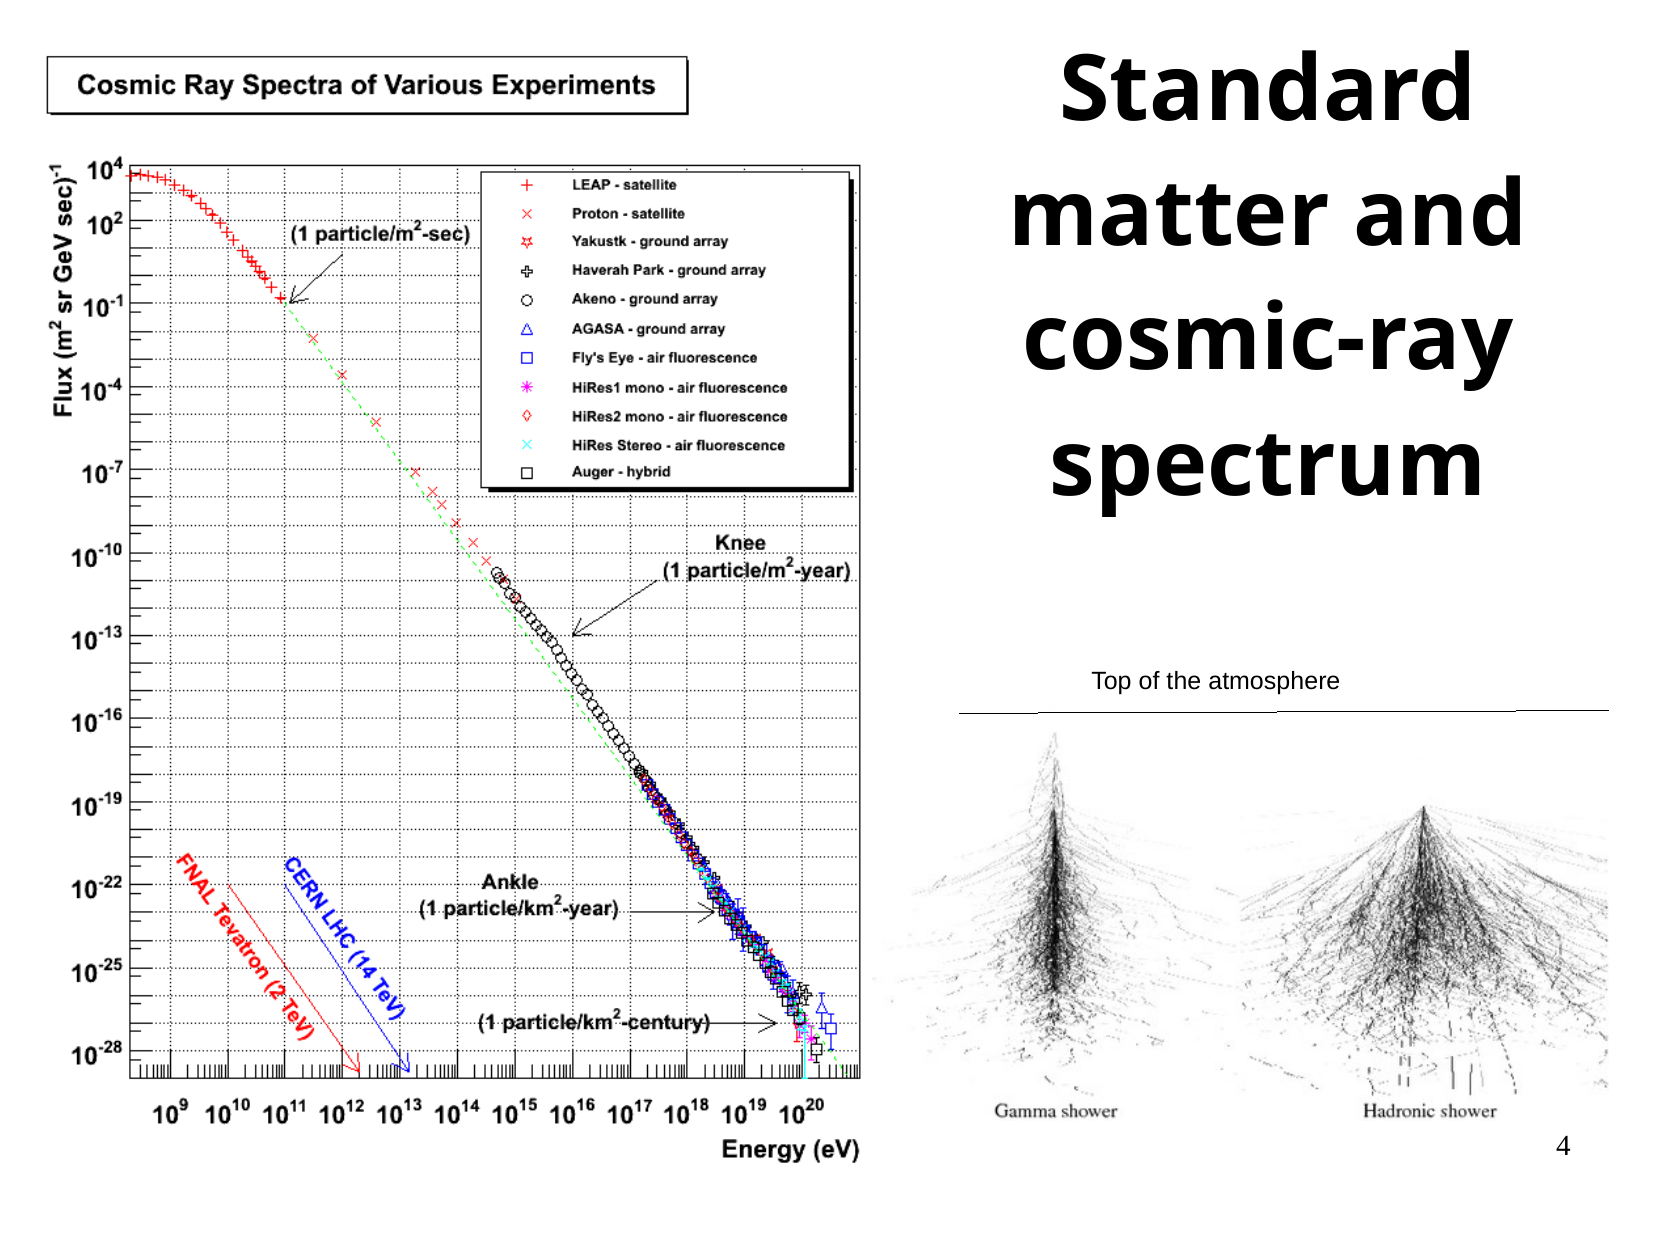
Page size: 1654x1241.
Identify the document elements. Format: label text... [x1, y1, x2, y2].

picture [39, 51, 1609, 1193]
text_box Top of the atmosphere [1076, 659, 1428, 714]
text_box [413, 921, 444, 993]
text_box [825, 804, 856, 876]
title Standard matter and cosmic-ray spectrum [950, 26, 1586, 519]
